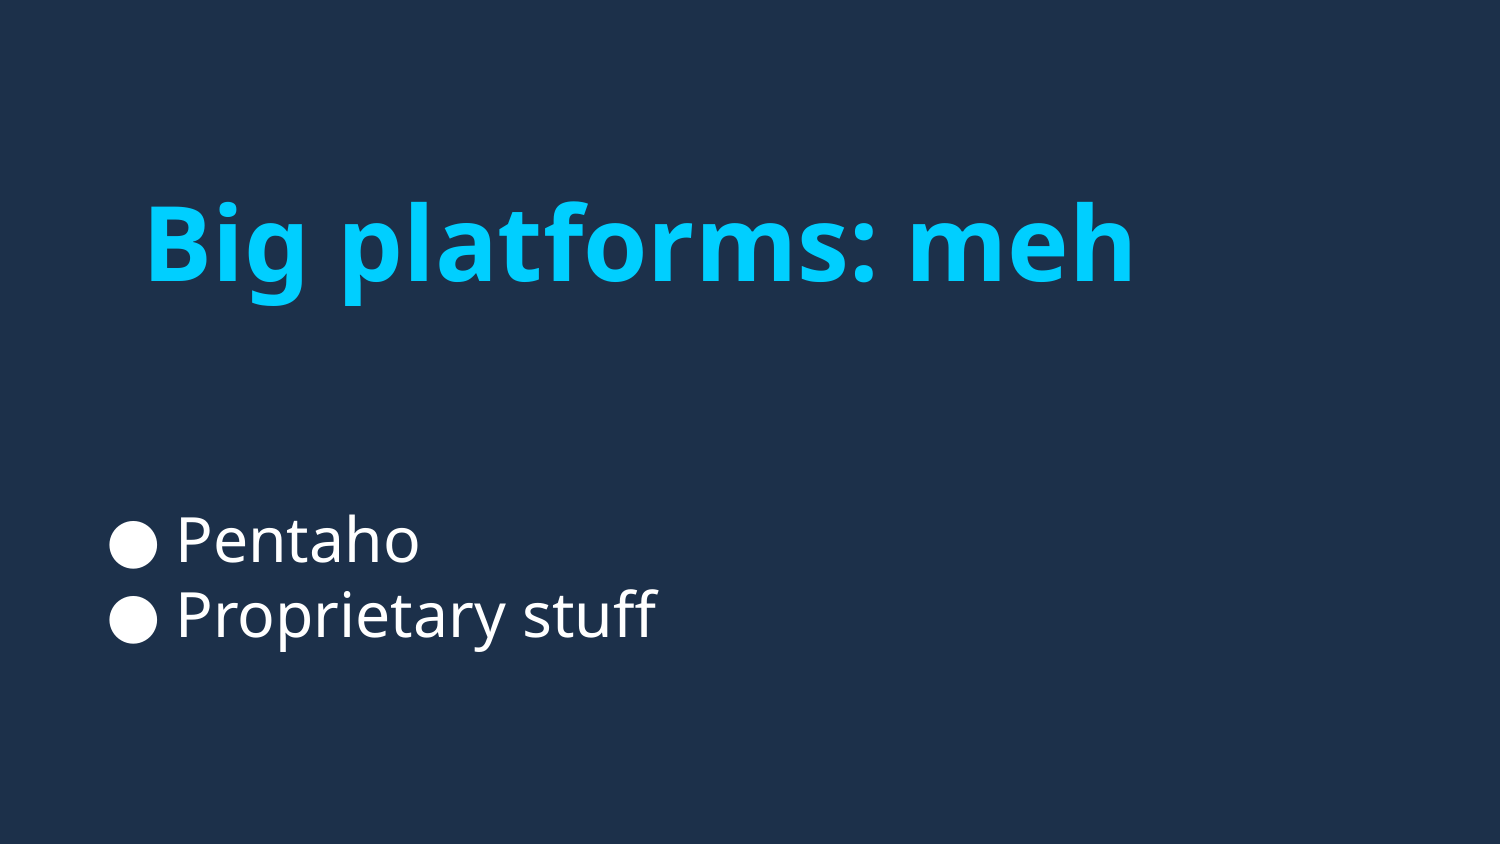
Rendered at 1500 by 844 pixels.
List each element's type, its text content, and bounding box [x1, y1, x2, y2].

text_box Big platforms: meh [142, 116, 1246, 366]
list Pentaho Proprietary stuff [85, 399, 1381, 676]
